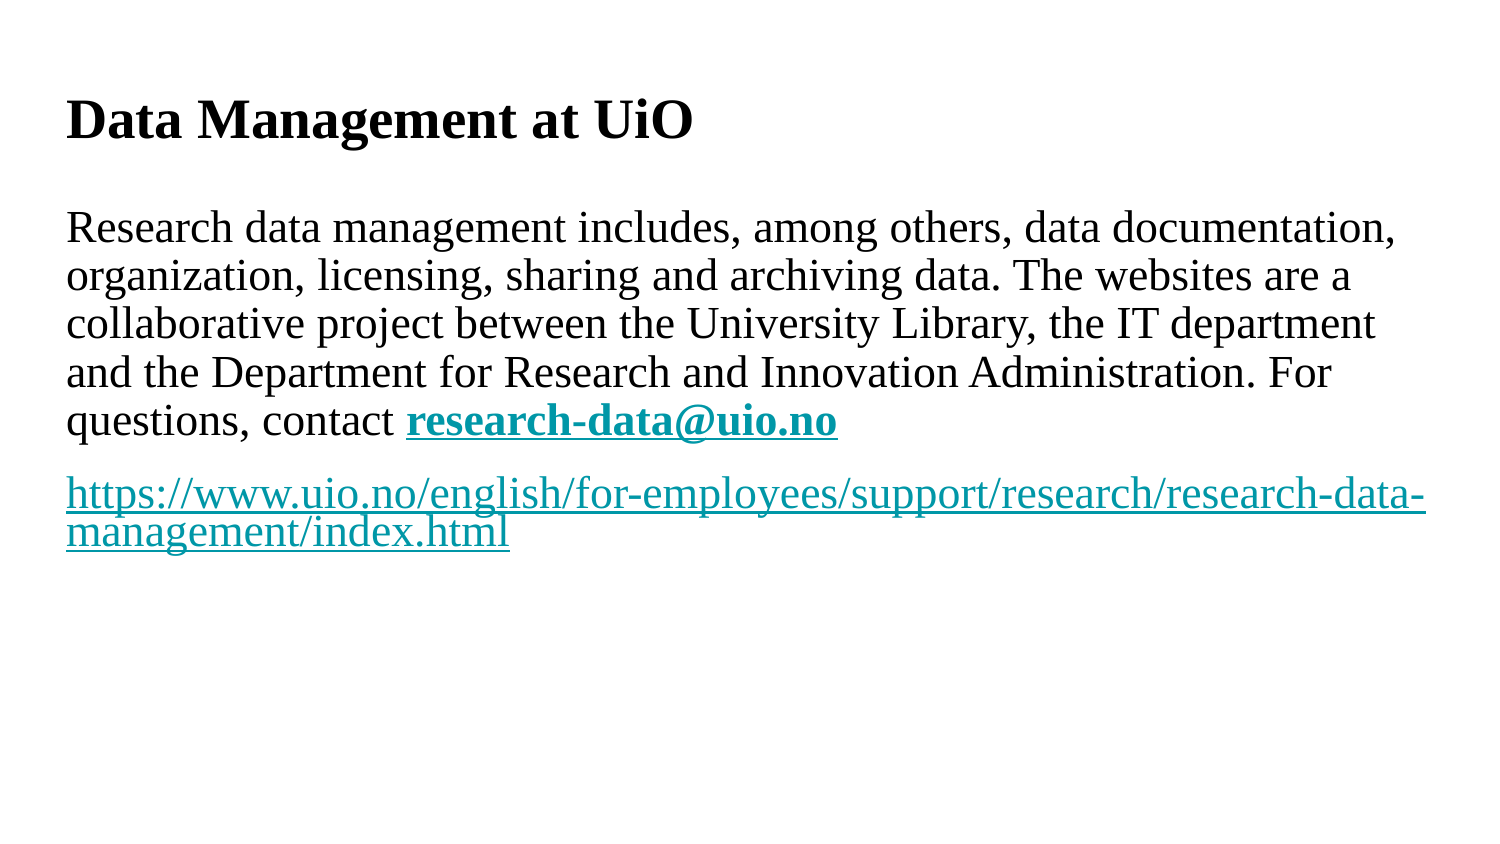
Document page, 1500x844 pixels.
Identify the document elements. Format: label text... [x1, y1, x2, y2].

title Data Management at UiO [51, 72, 1449, 167]
list Research data management includes, among others, data documentation, organization, licensing, sharing and archiving data. The websites are a collaborative project between the University Library, the IT department and the Department for Research and Innovation Administration. For questions, contact research-data@uio.no https://www.uio.no/english/for-employees/support/research/research-data-management/index.html [51, 189, 1449, 750]
